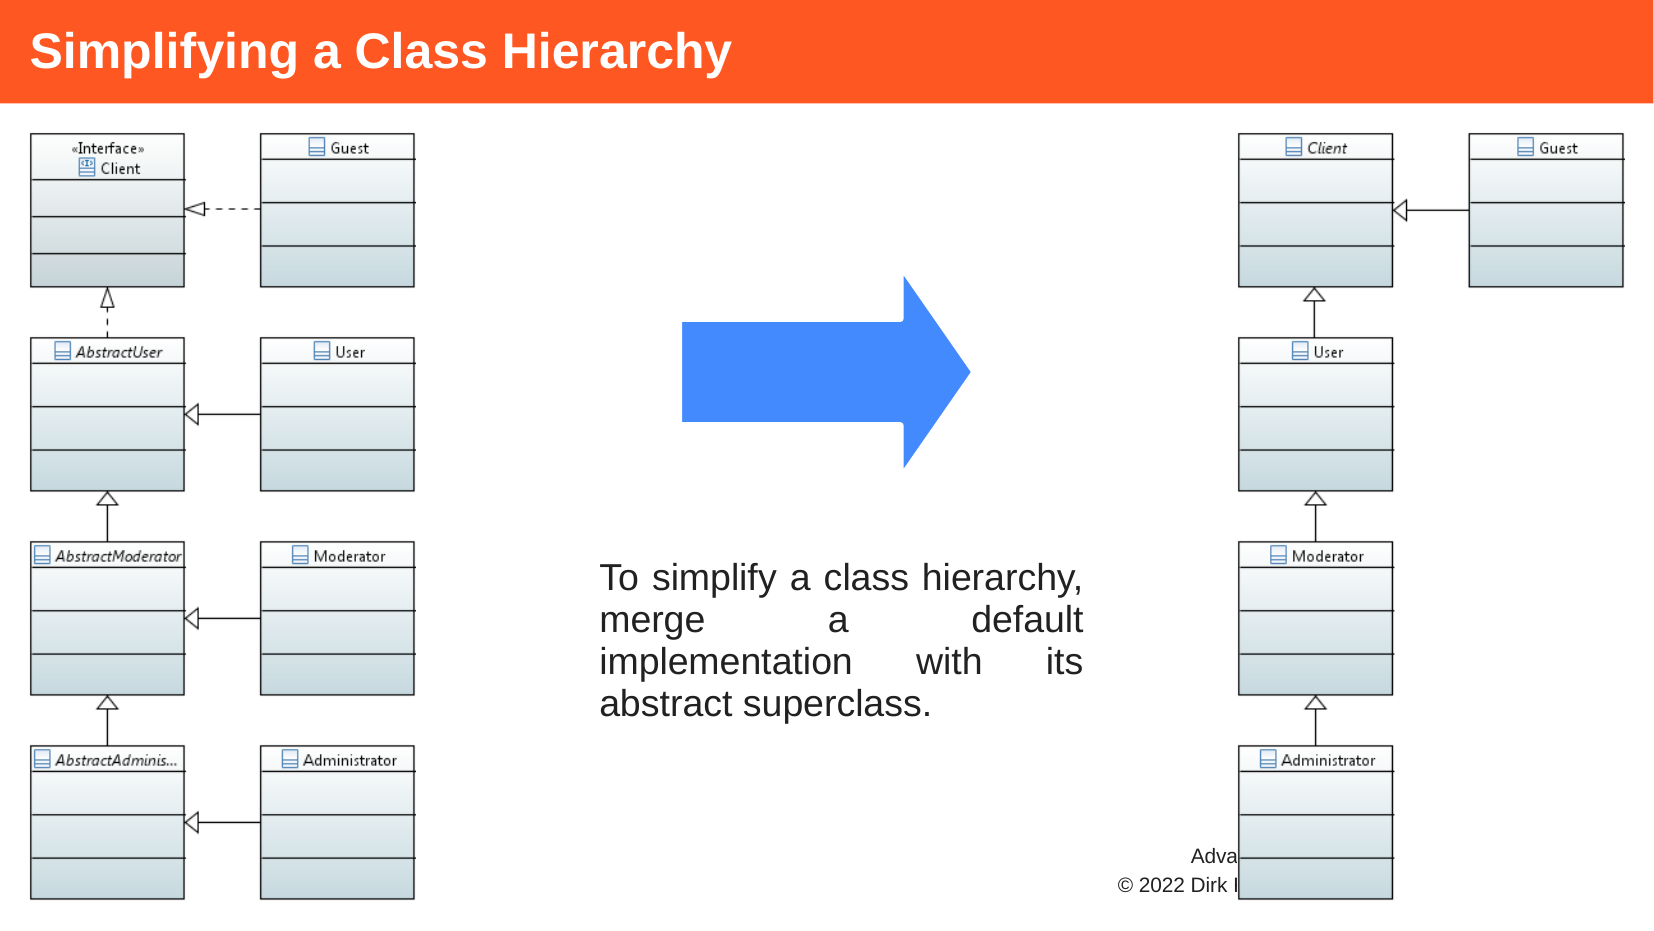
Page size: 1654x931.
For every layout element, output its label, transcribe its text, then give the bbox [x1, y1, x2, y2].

title Simplifying a Class Hierarchy [0, 0, 1654, 104]
text_box [679, 265, 975, 479]
picture [29, 132, 416, 901]
list To simplify a class hierarchy, merge a default implementation with its abstract superclass. [596, 437, 1087, 845]
picture [1237, 132, 1625, 901]
